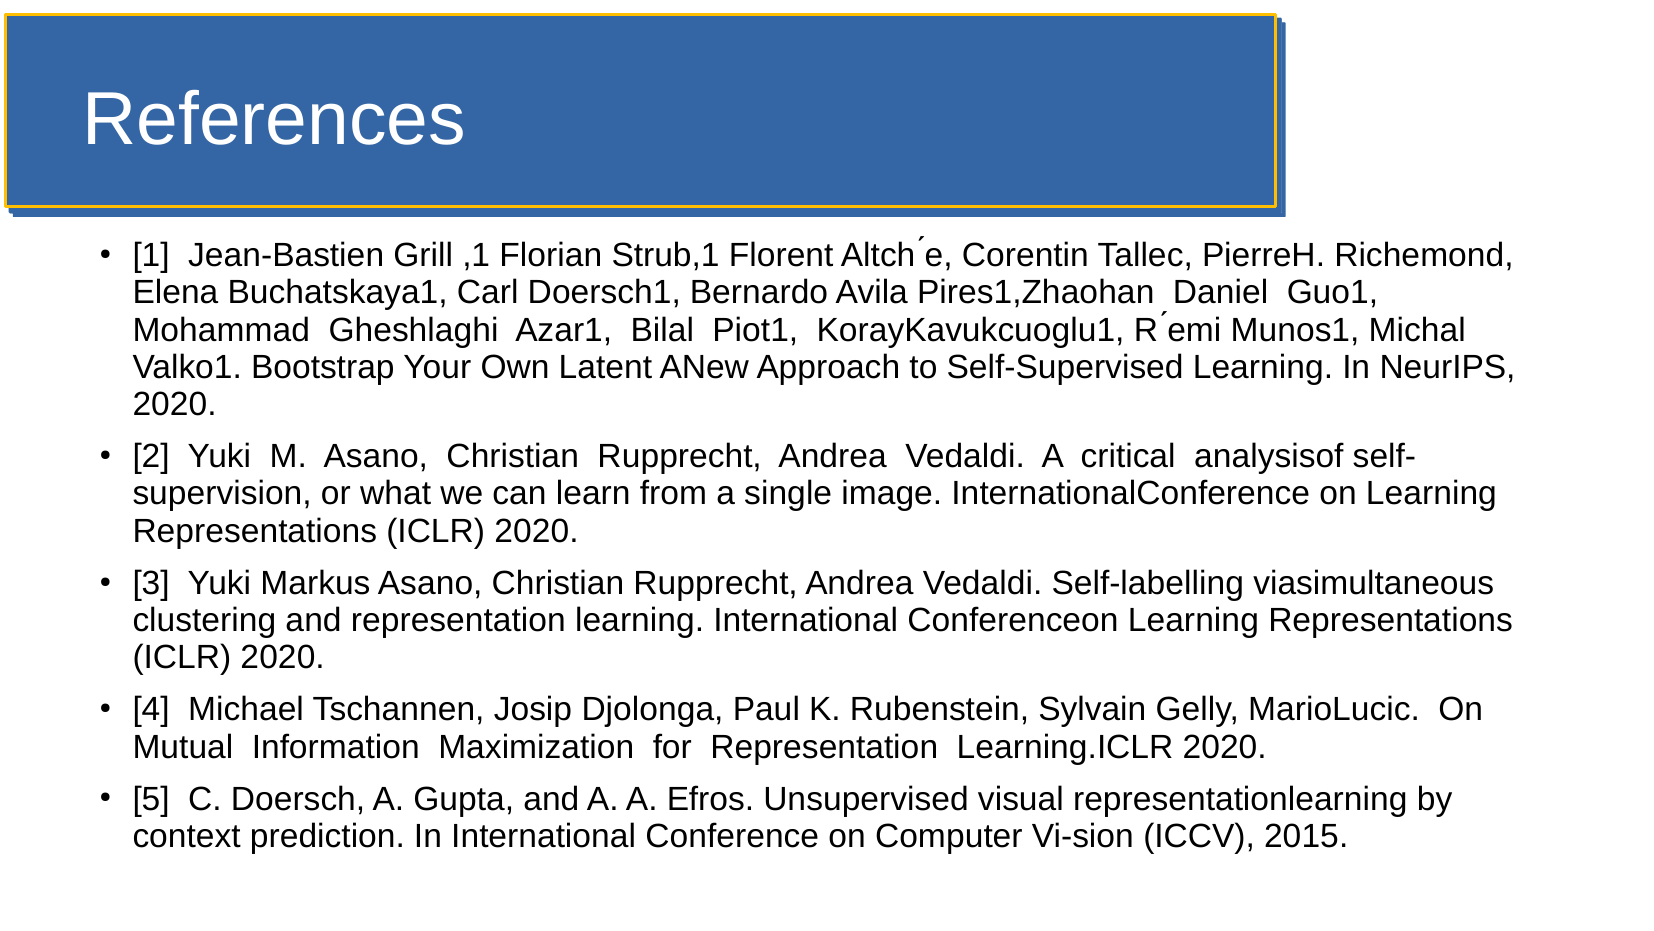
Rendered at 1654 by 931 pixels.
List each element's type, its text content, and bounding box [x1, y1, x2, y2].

list [1] Jean-Bastien Grill ,1 Florian Strub,1 Florent Altch ́e, Corentin Tallec, PierreH. Richemond, Elena Buchatskaya1, Carl Doersch1, Bernardo Avila Pires1,Zhaohan Daniel Guo1, Mohammad Gheshlaghi Azar1, Bilal Piot1, KorayKavukcuoglu1, R ́emi Munos1, Michal Valko1. Bootstrap Your Own Latent ANew Approach to Self-Supervised Learning. In NeurIPS, 2020. [2] Yuki M. Asano, Christian Rupprecht, Andrea Vedaldi. A critical analysisof self-supervision, or what we can learn from a single image. InternationalConference on Learning Representations (ICLR) 2020. [3] Yuki Markus Asano, Christian Rupprecht, Andrea Vedaldi. Self-labelling viasimultaneous clustering and representation learning. International Conferenceon Learning Representations (ICLR) 2020. [4] Michael Tschannen, Josip Djolonga, Paul K. Rubenstein, Sylvain Gelly, MarioLucic. On Mutual Information Maximization for Representation Learning.ICLR 2020. [5] C. Doersch, A. Gupta, and A. A. Efros. Unsupervised visual representationlearning by context prediction. In International Conference on Computer Vi-sion (ICCV), 2015. [88, 236, 1565, 863]
title References [82, 44, 1235, 192]
